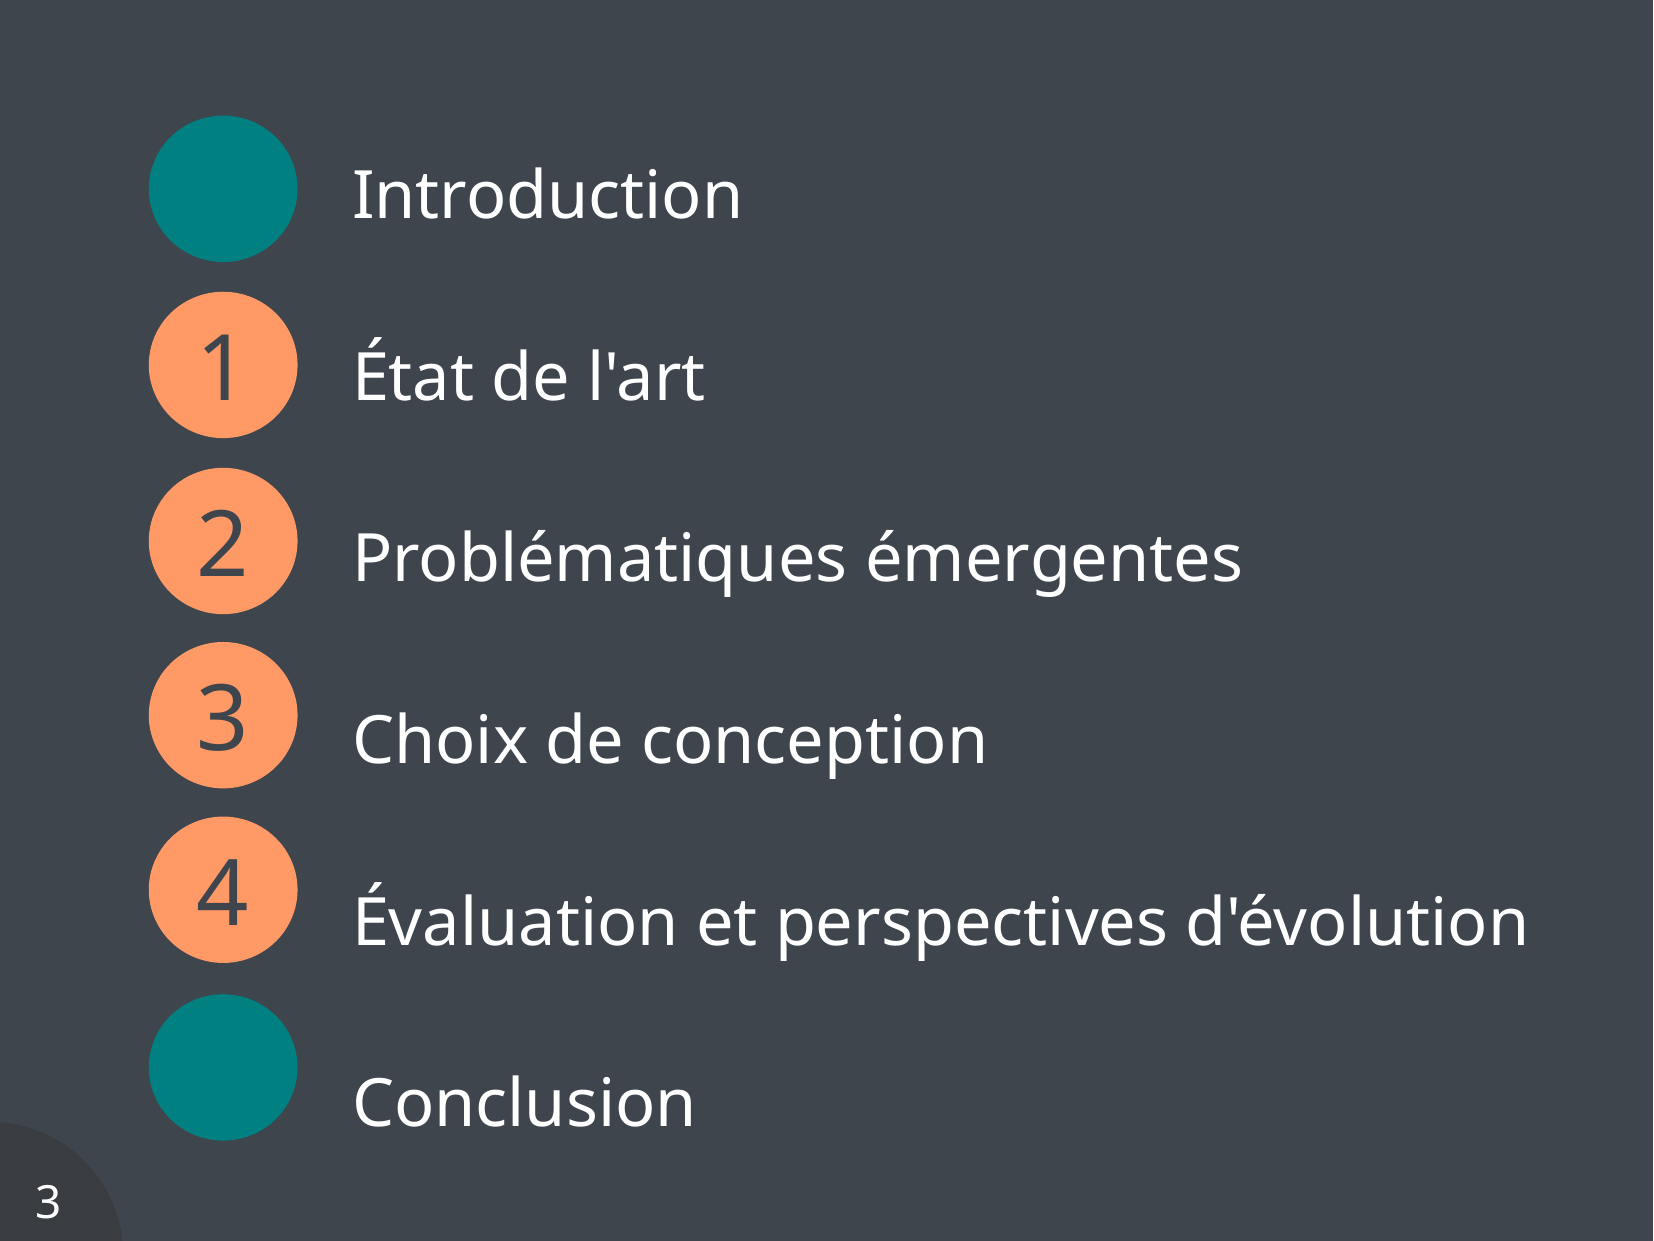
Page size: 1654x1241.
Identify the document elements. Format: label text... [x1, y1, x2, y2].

title Introduction État de l'art Problématiques émergentes Choix de conception Évaluation et perspectives d'évolution Conclusion [352, 147, 1590, 1116]
text_box 1 [148, 291, 298, 439]
text_box 3 [148, 641, 298, 789]
text_box [148, 115, 298, 263]
text_box [148, 994, 298, 1141]
text_box 4 [148, 816, 298, 963]
text_box 2 [148, 467, 298, 615]
